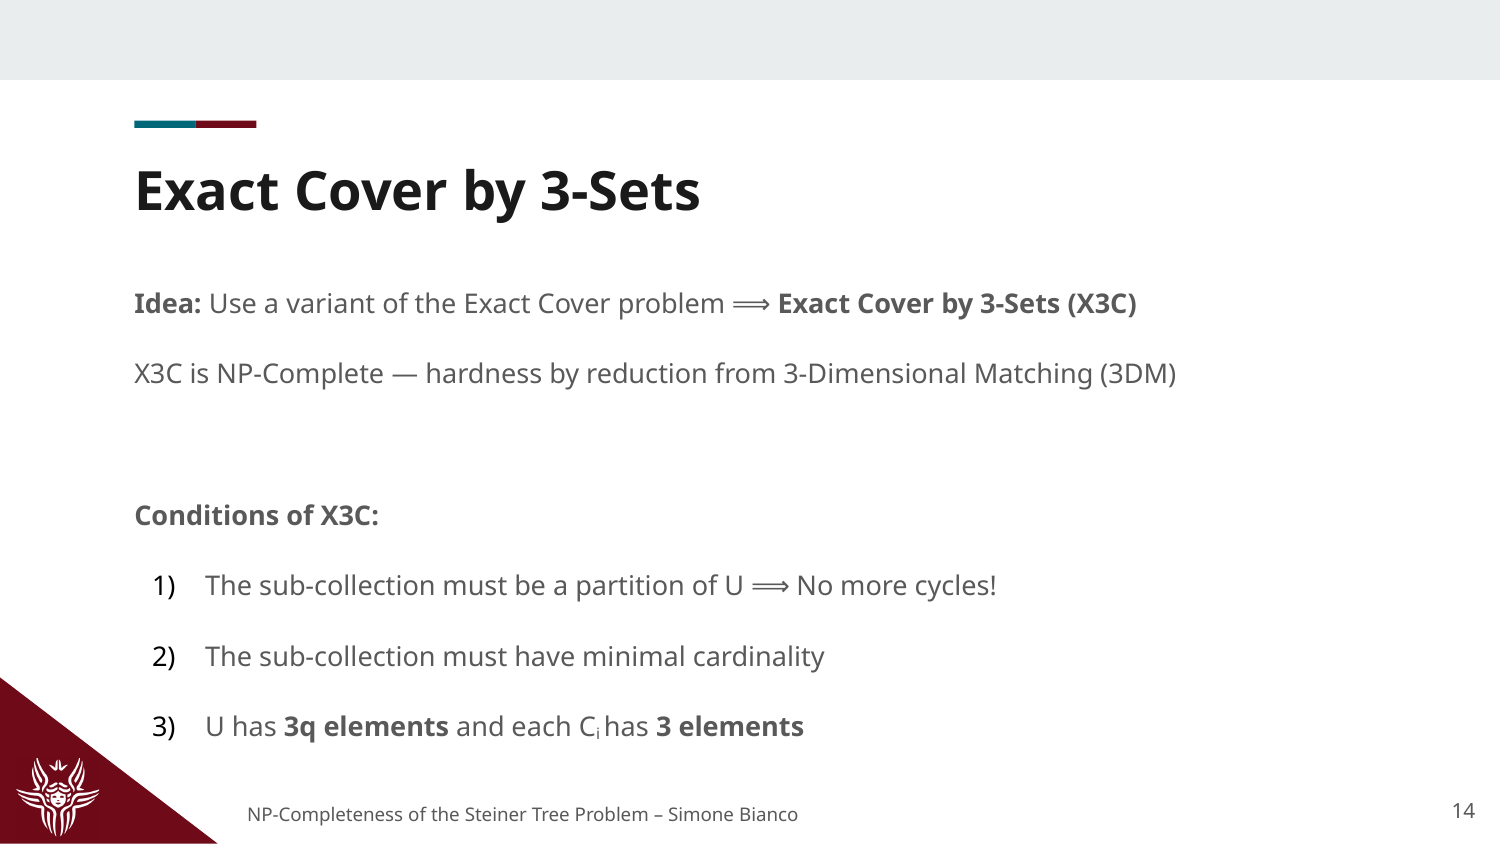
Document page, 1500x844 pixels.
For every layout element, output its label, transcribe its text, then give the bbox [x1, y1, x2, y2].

picture [16, 758, 100, 839]
list Idea: Use a variant of the Exact Cover problem ⟹ Exact Cover by 3-Sets (X3C) X3C is NP-Complete — hardness by reduction from 3-Dimensional Matching (3DM) Conditions of X3C: The sub-collection must be a partition of U ⟹ No more cycles! The sub-collection must have minimal cardinality U has 3q elements and each Ci has 3 elements [119, 266, 1418, 637]
title Exact Cover by 3-Sets [119, 141, 1381, 230]
subtitle NP-Completeness of the Steiner Tree Problem – Simone Bianco [232, 783, 1193, 839]
slide_number <number> [1400, 779, 1491, 844]
